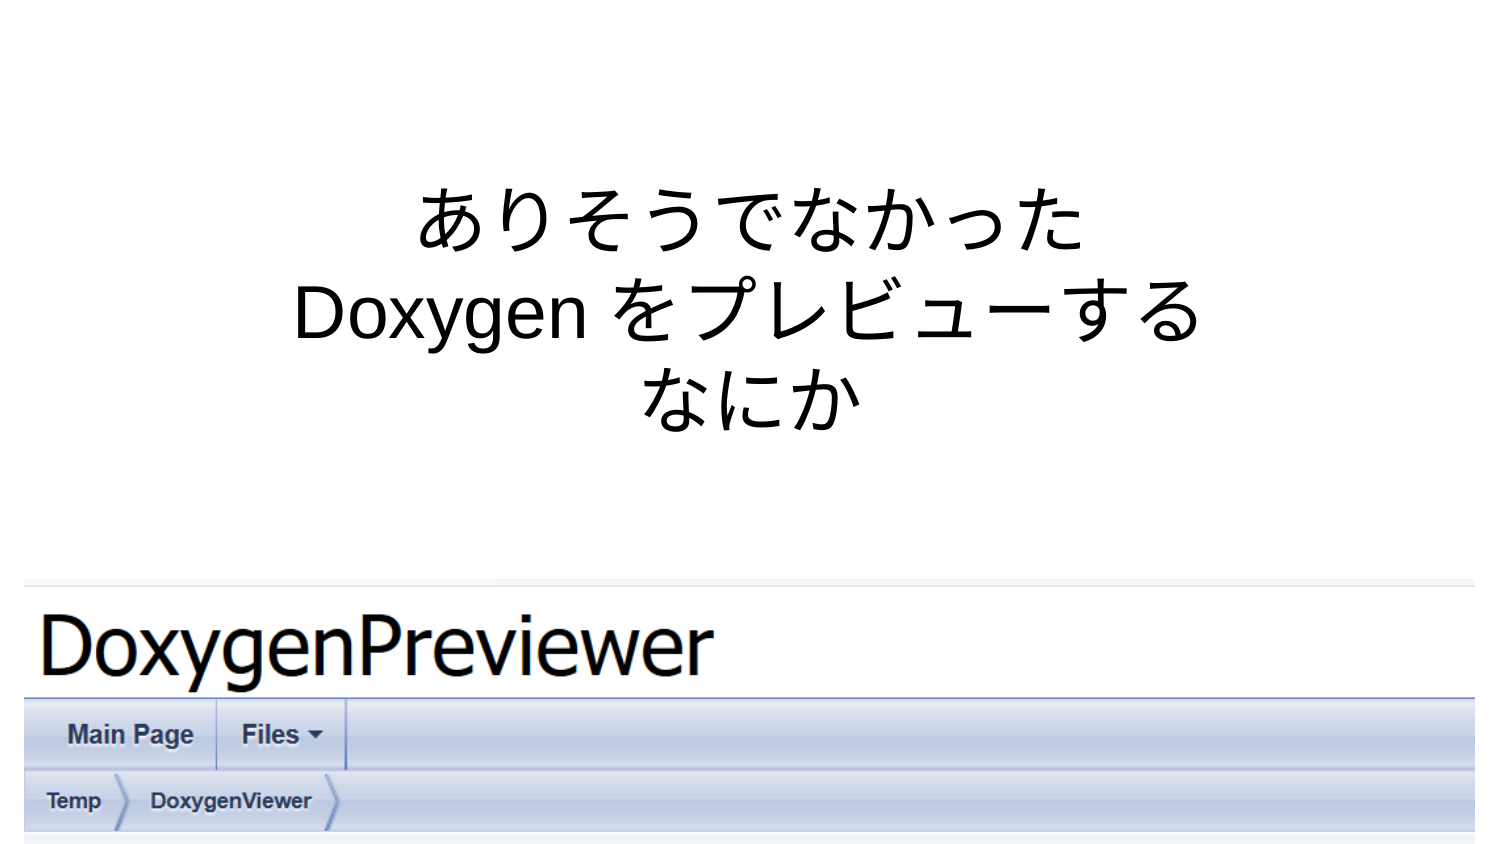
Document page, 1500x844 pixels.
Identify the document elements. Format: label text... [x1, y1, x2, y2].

title ありそうでなかった Doxygenをプレビューする なにか [51, 122, 1449, 459]
picture [24, 579, 1475, 844]
